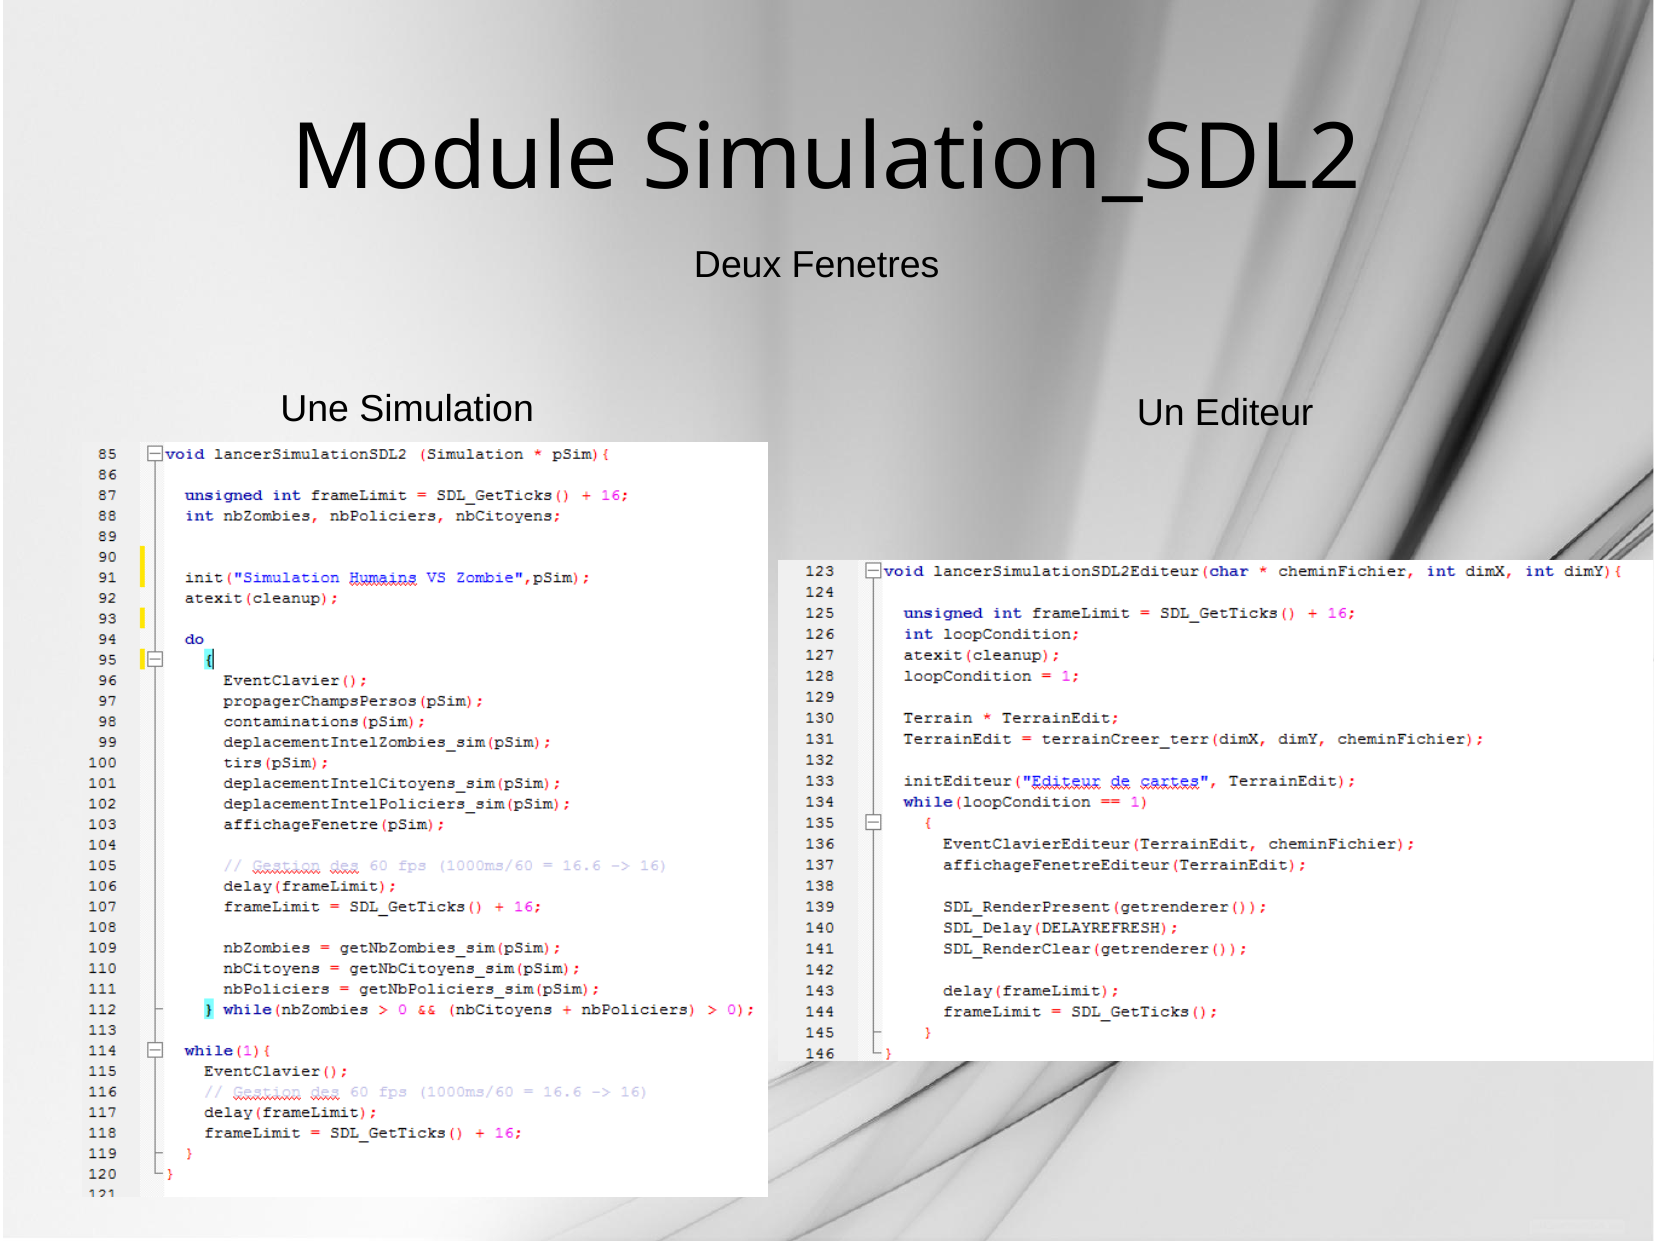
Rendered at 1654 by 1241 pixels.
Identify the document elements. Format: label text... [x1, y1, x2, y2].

title Module Simulation_SDL2 [82, 49, 1571, 257]
picture [3, 0, 1654, 1241]
text_box Une Simulation [265, 380, 549, 438]
text_box Deux Fenetres [679, 236, 955, 294]
text_box Un Editeur [1122, 383, 1329, 441]
